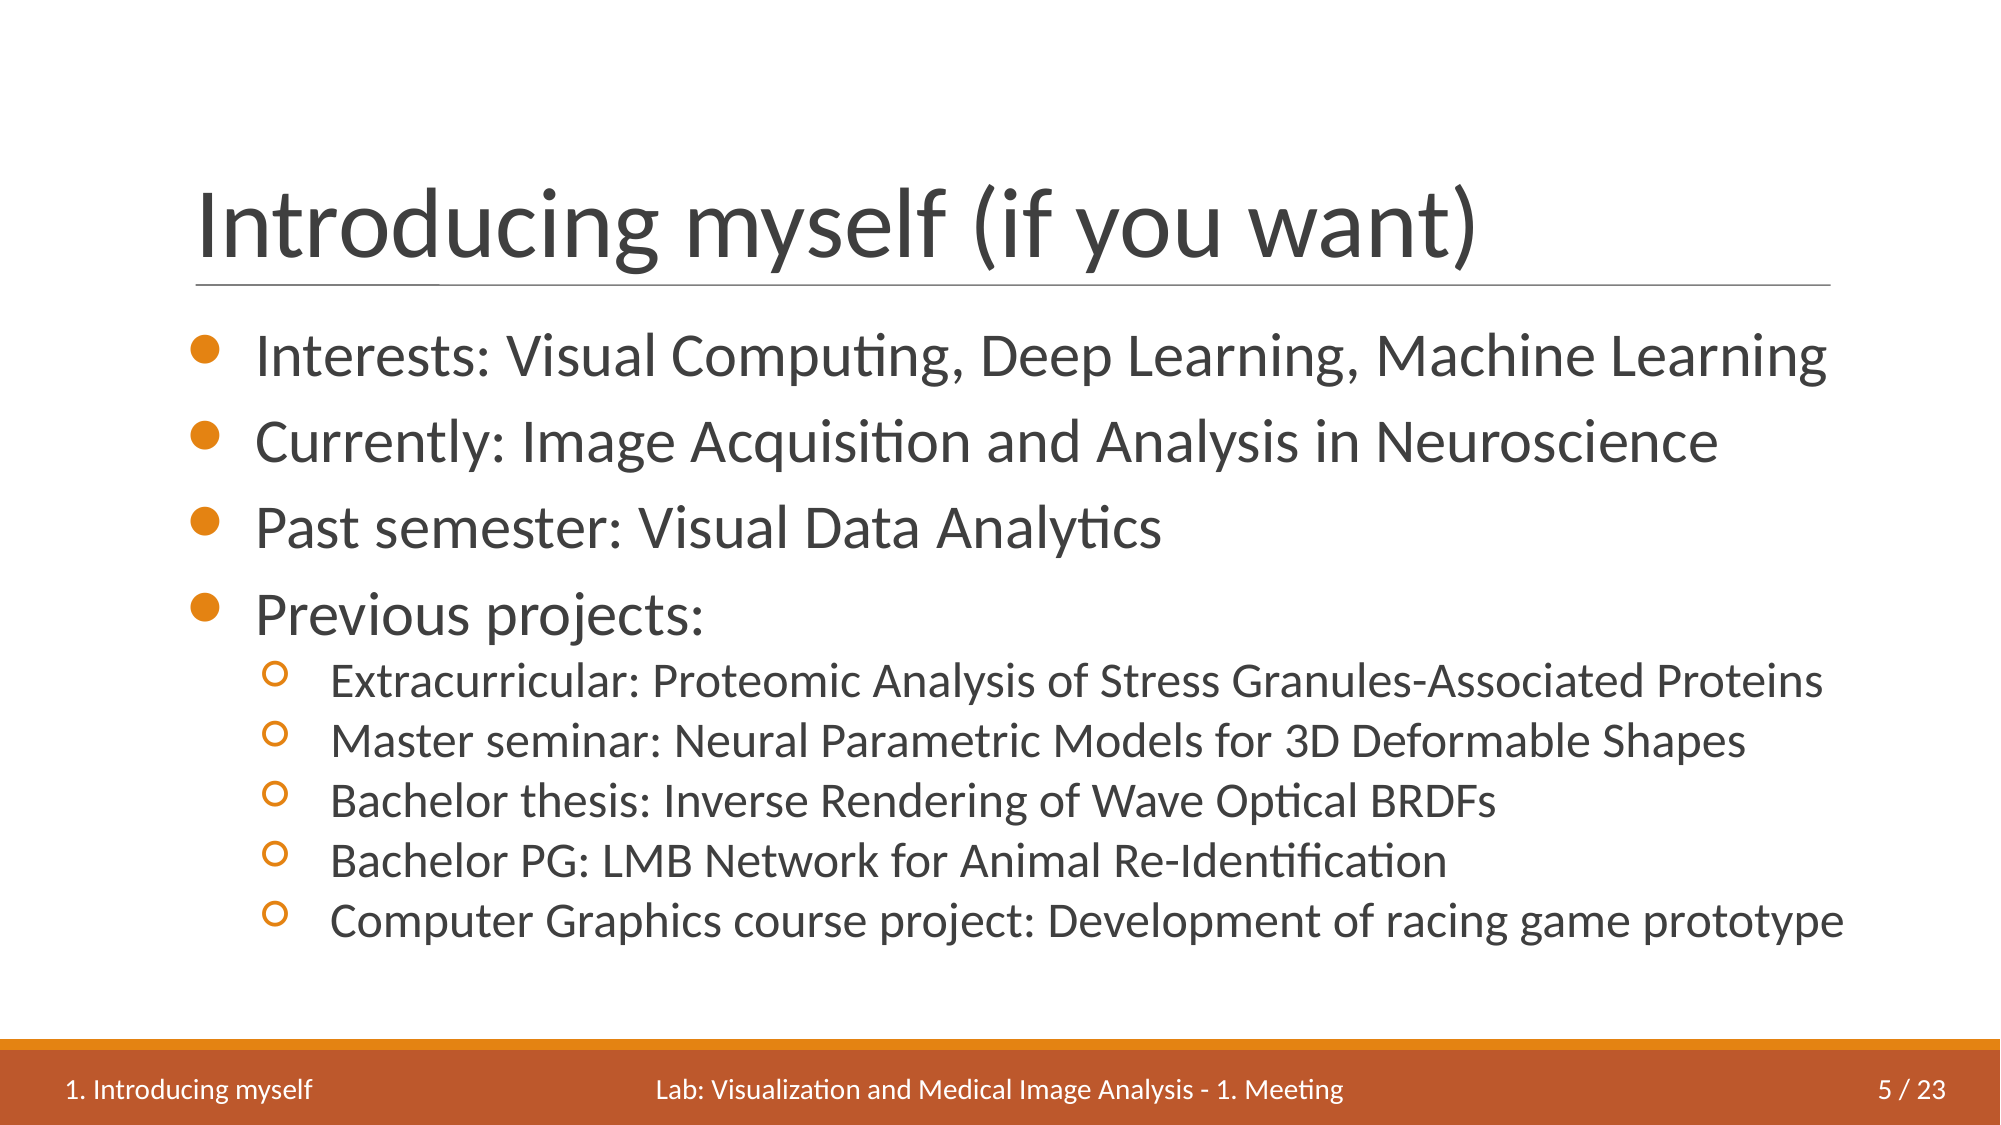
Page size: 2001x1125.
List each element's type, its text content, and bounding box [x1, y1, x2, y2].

list Interests: Visual Computing, Deep Learning, Machine Learning Currently: Image Acquisition and Analysis in Neuroscience Past semester: Visual Data Analytics Previous projects: Extracurricular: Proteomic Analysis of Stress Granules-Associated Proteins Master seminar: Neural Parametric Models for 3D Deformable Shapes Bachelor thesis: Inverse Rendering of Wave Optical BRDFs Bachelor PG: LMB Network for Animal Re-Identification Computer Graphics course project: Development of racing game prototype [180, 302, 1848, 948]
slide_number 1. Introducing myself [49, 753, 356, 1125]
slide_number 1 / 23 [1741, 753, 1962, 1125]
slide_number Lab: Visualization and Medical Image Analysis - 1. Meeting [552, 753, 1448, 1125]
title Introducing myself (if you want) [180, 47, 1830, 285]
